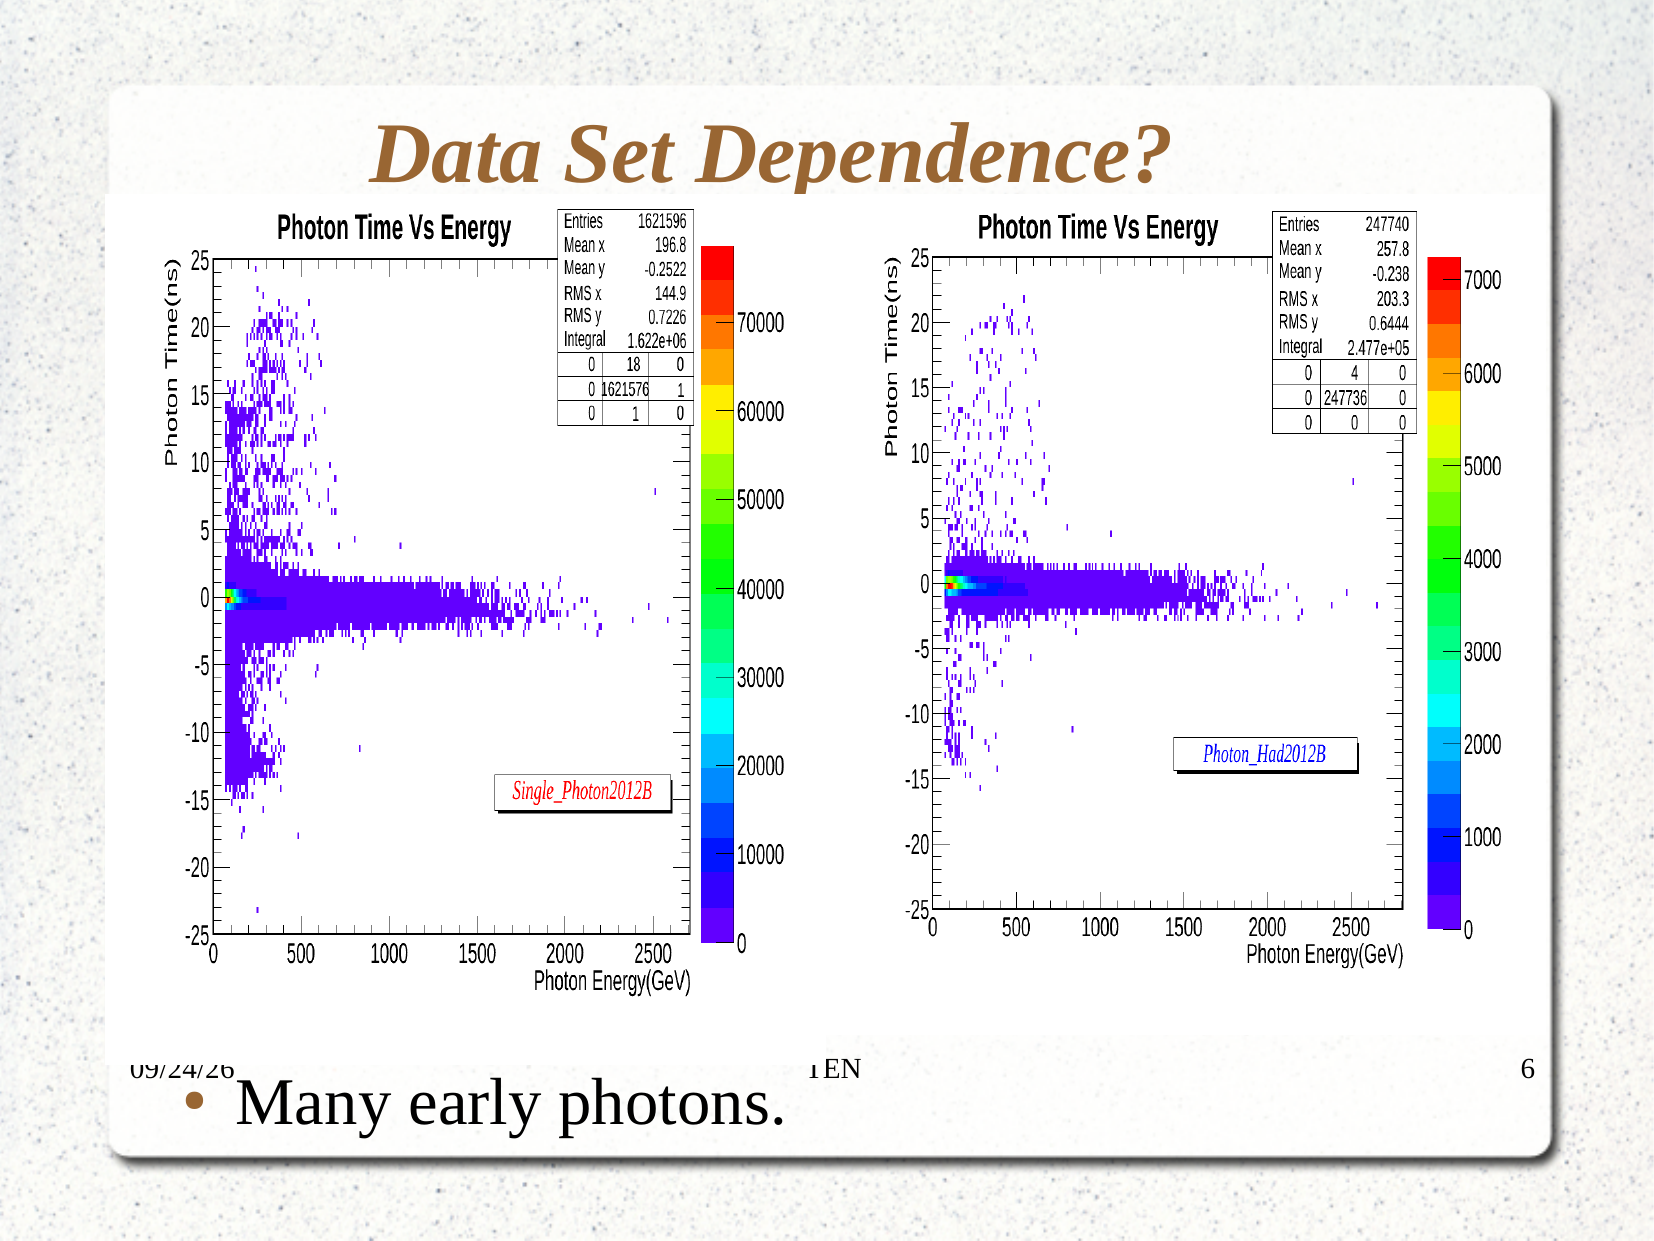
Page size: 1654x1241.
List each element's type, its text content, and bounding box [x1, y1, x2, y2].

picture [0, 0, 1654, 1241]
title Data Set Dependence? [285, 96, 1261, 194]
list Many early photons. [165, 1065, 1006, 1140]
